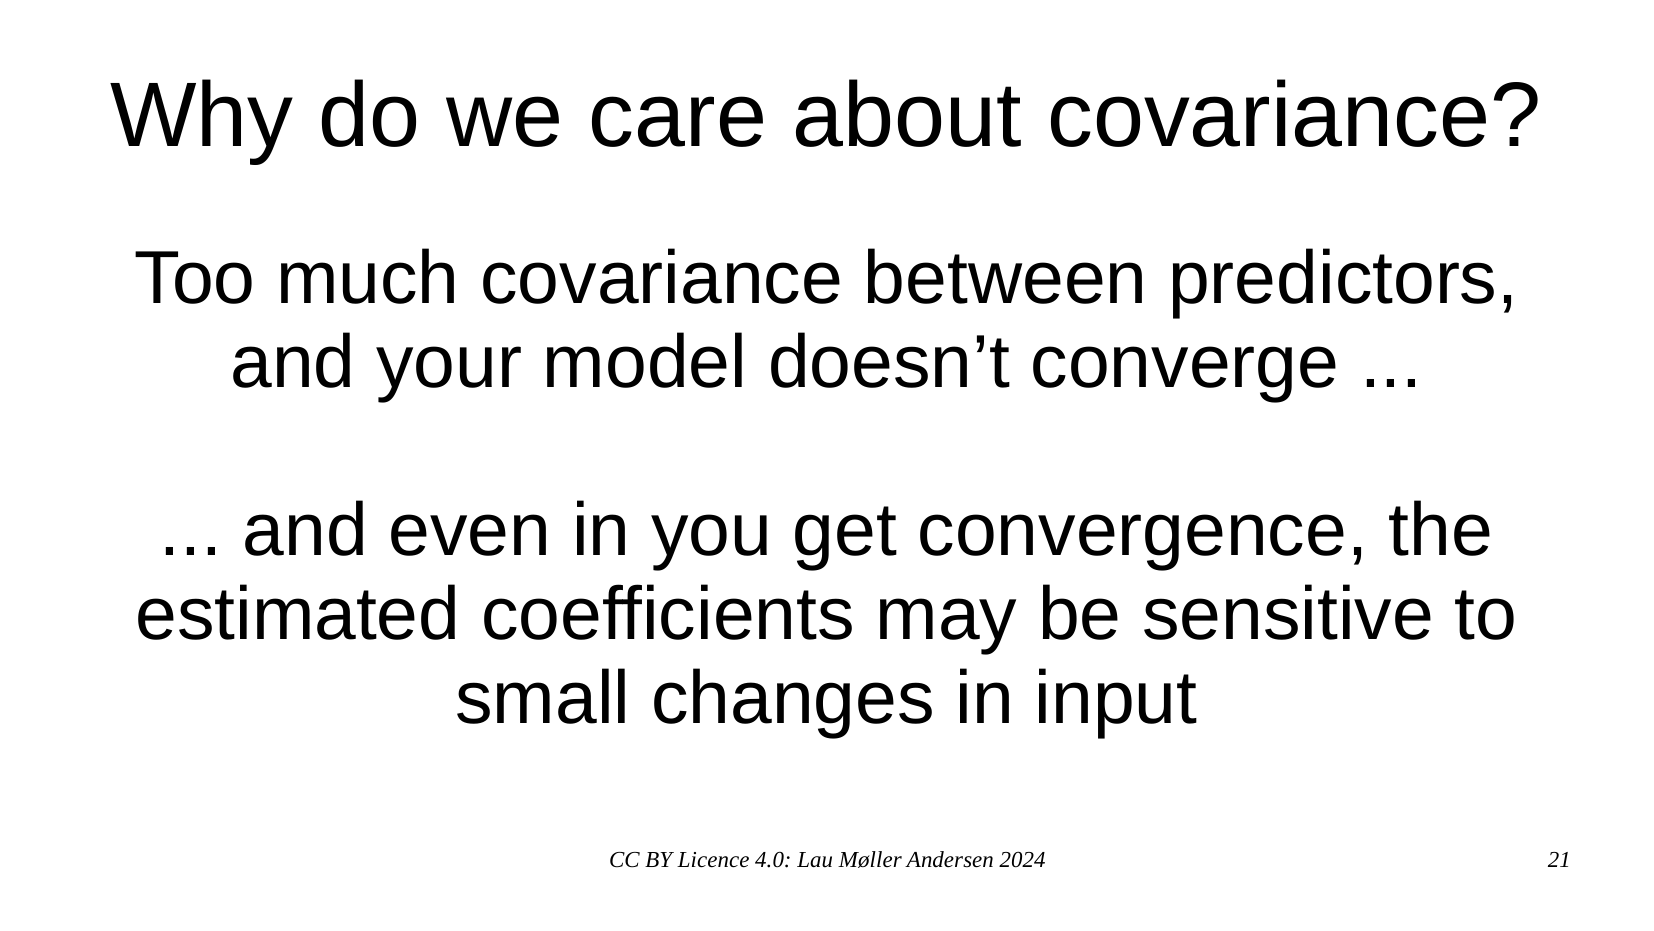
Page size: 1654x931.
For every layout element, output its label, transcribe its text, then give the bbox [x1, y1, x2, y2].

title Why do we care about covariance? [82, 37, 1571, 193]
subtitle Too much covariance between predictors, and your model doesn’t converge ... ... and even in you get convergence, the estimated coefficients may be sensitive to small changes in input [82, 217, 1571, 758]
